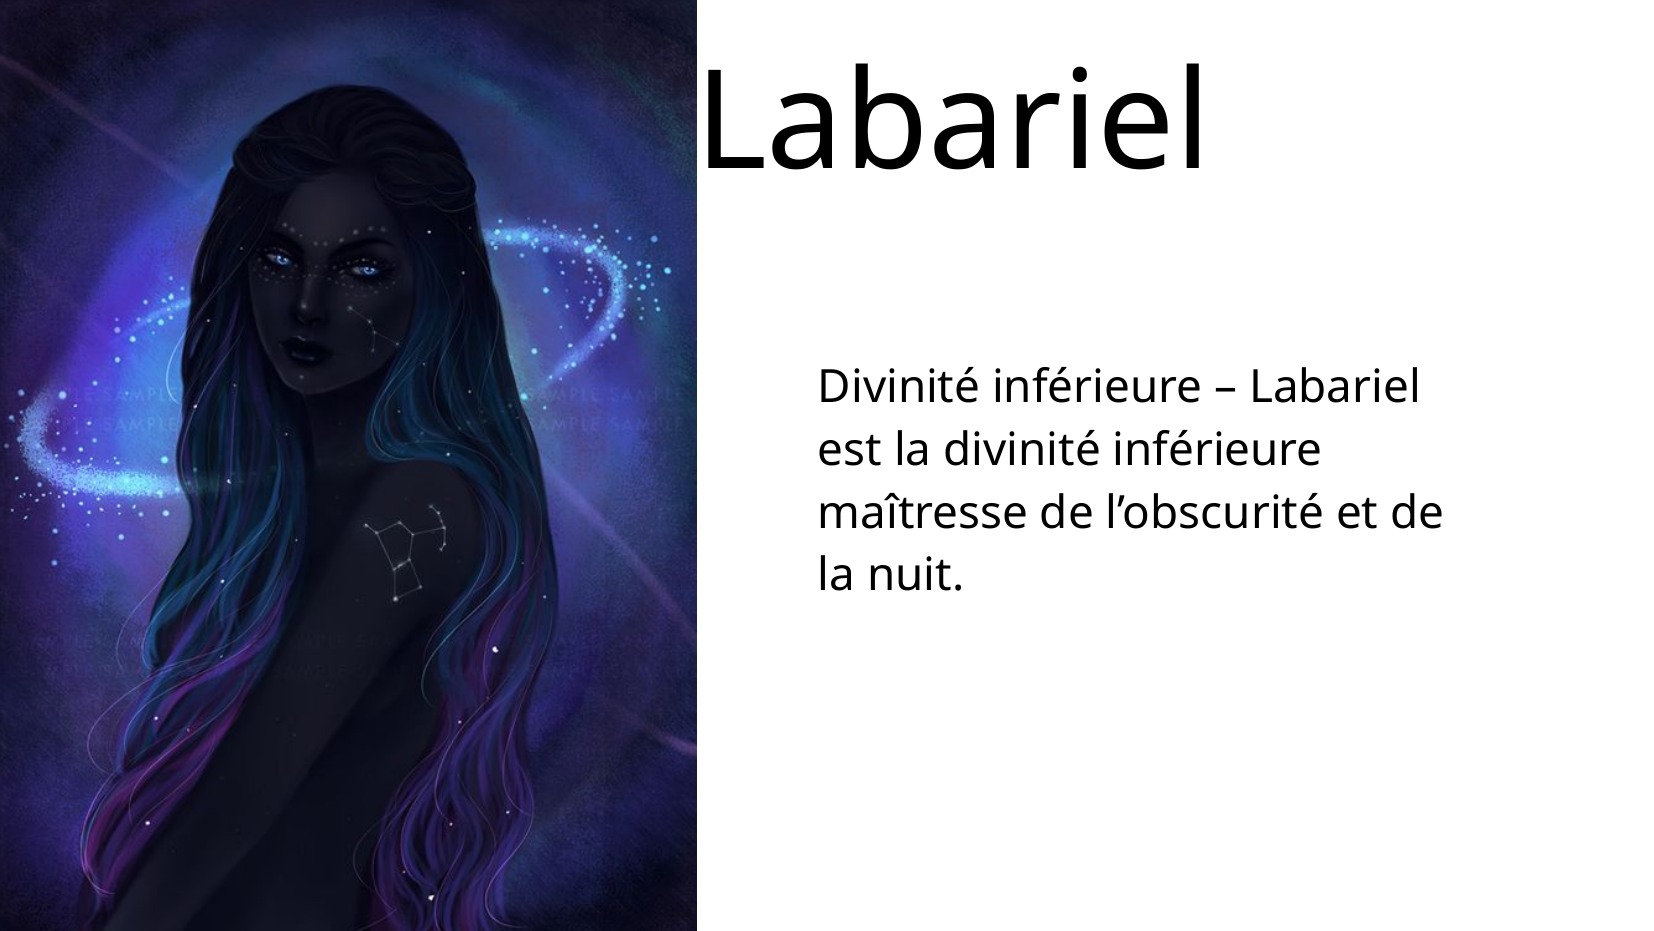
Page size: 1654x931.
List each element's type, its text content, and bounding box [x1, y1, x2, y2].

text_box Divinité inférieure – Labariel est la divinité inférieure maîtresse de l’obscurité et de la nuit. [803, 346, 1489, 591]
title Labariel [697, 14, 1571, 216]
picture [0, 0, 697, 931]
